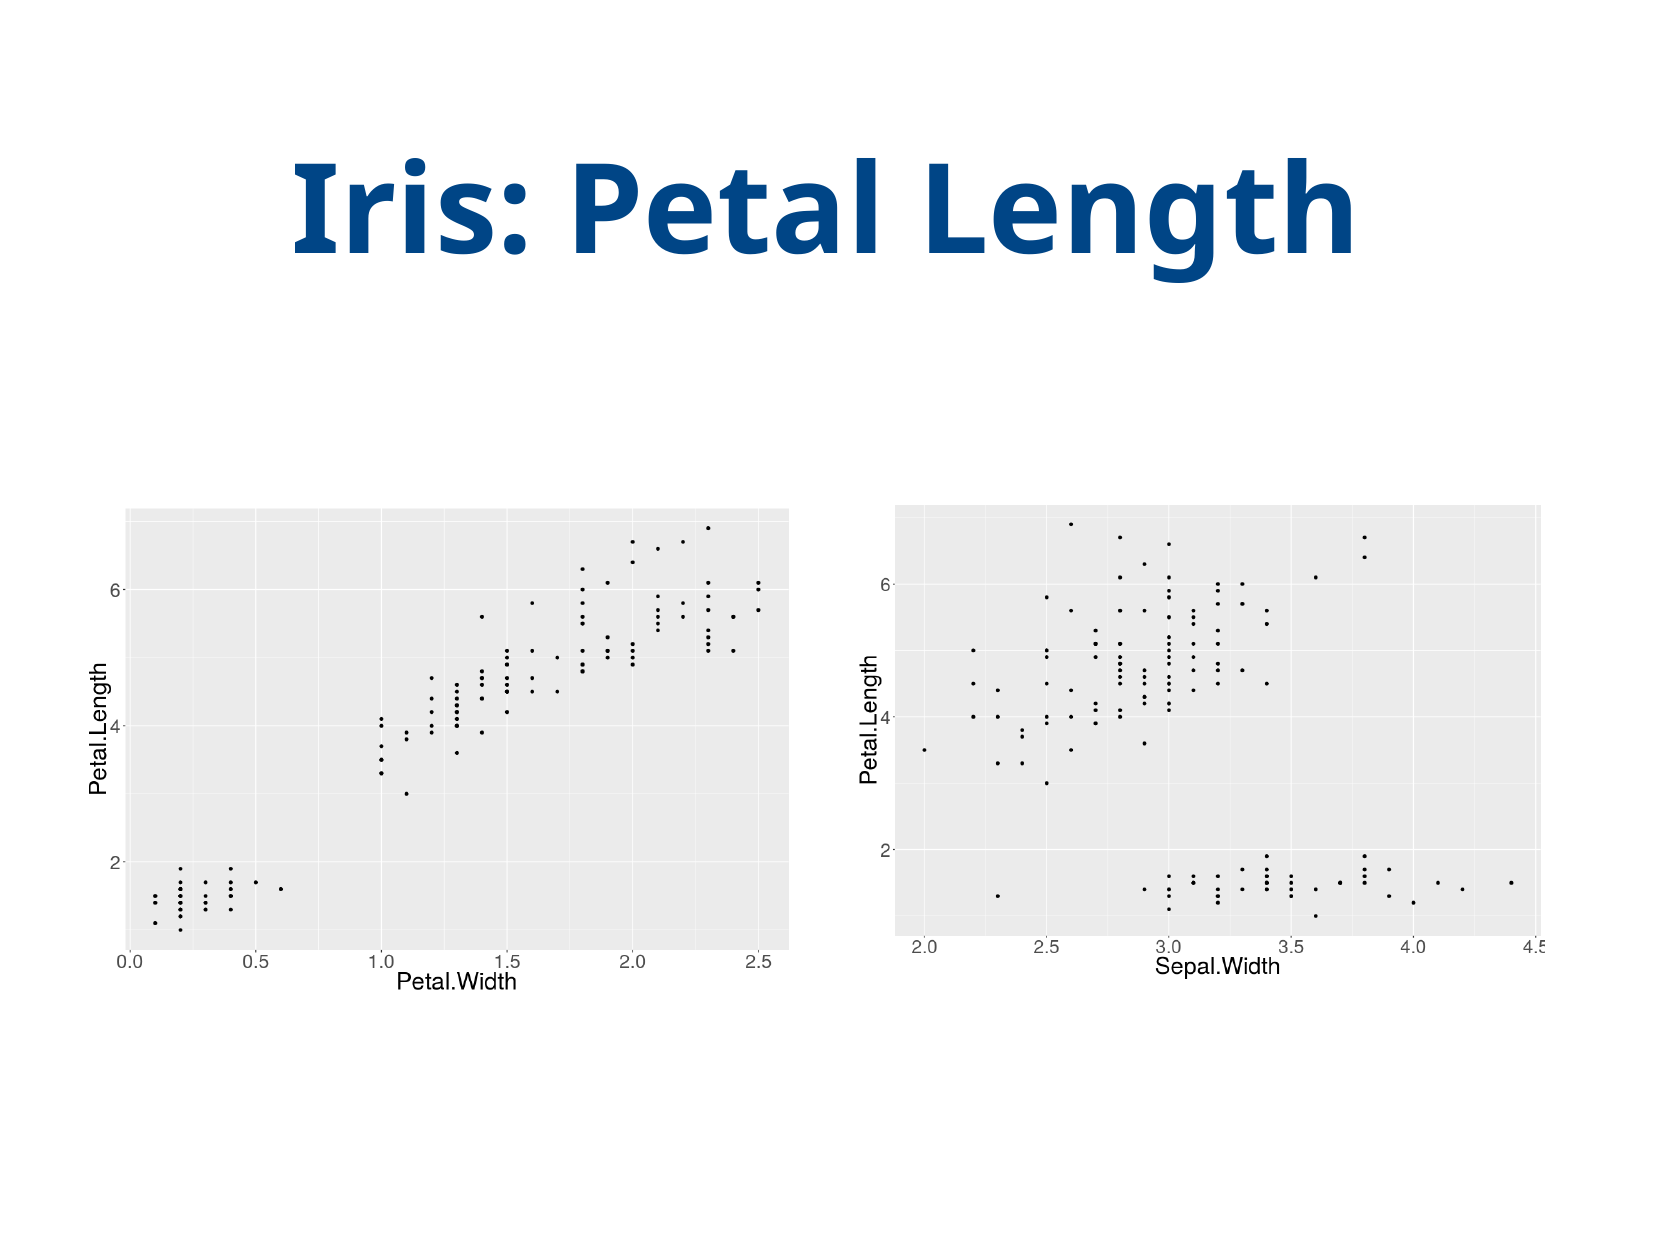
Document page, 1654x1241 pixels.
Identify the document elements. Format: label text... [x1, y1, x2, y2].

picture [853, 445, 1545, 1035]
title Iris: Petal Length [82, 49, 1571, 360]
picture [82, 394, 793, 1105]
